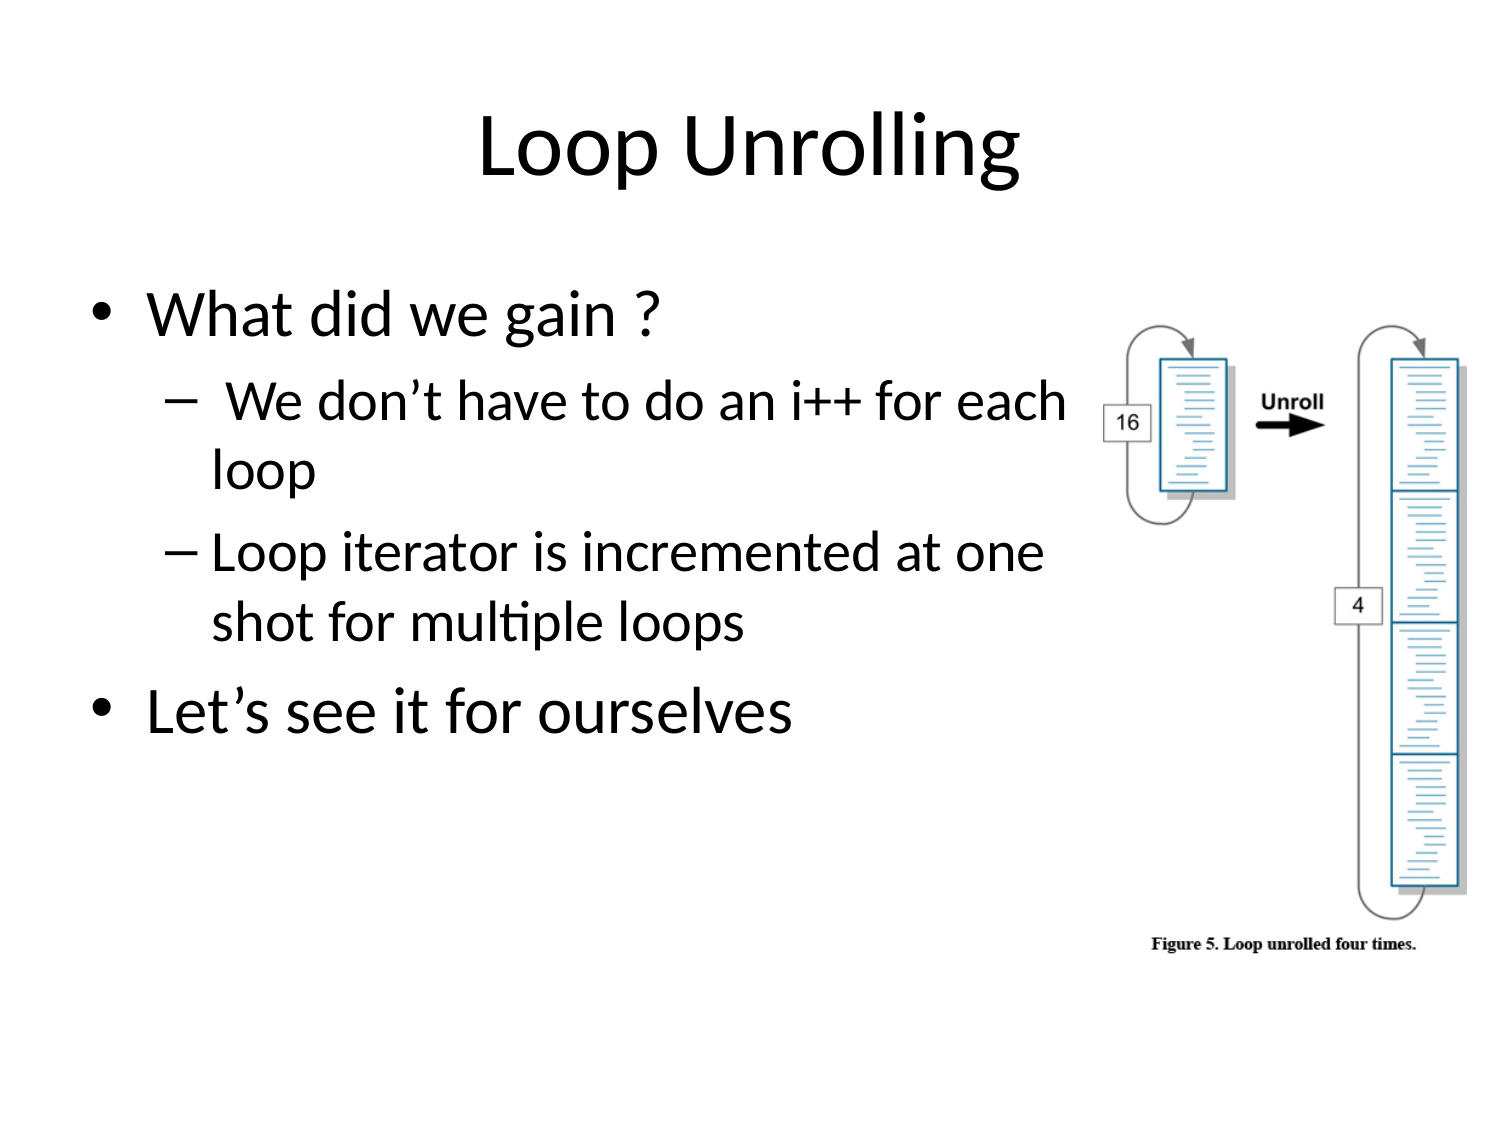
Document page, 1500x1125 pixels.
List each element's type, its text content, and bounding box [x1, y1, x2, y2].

title Loop Unrolling [75, 45, 1425, 233]
list What did we gain ? We don’t have to do an i++ for each loop Loop iterator is incremented at one shot for multiple loops Let’s see it for ourselves [75, 262, 1104, 1005]
picture [1103, 309, 1467, 963]
